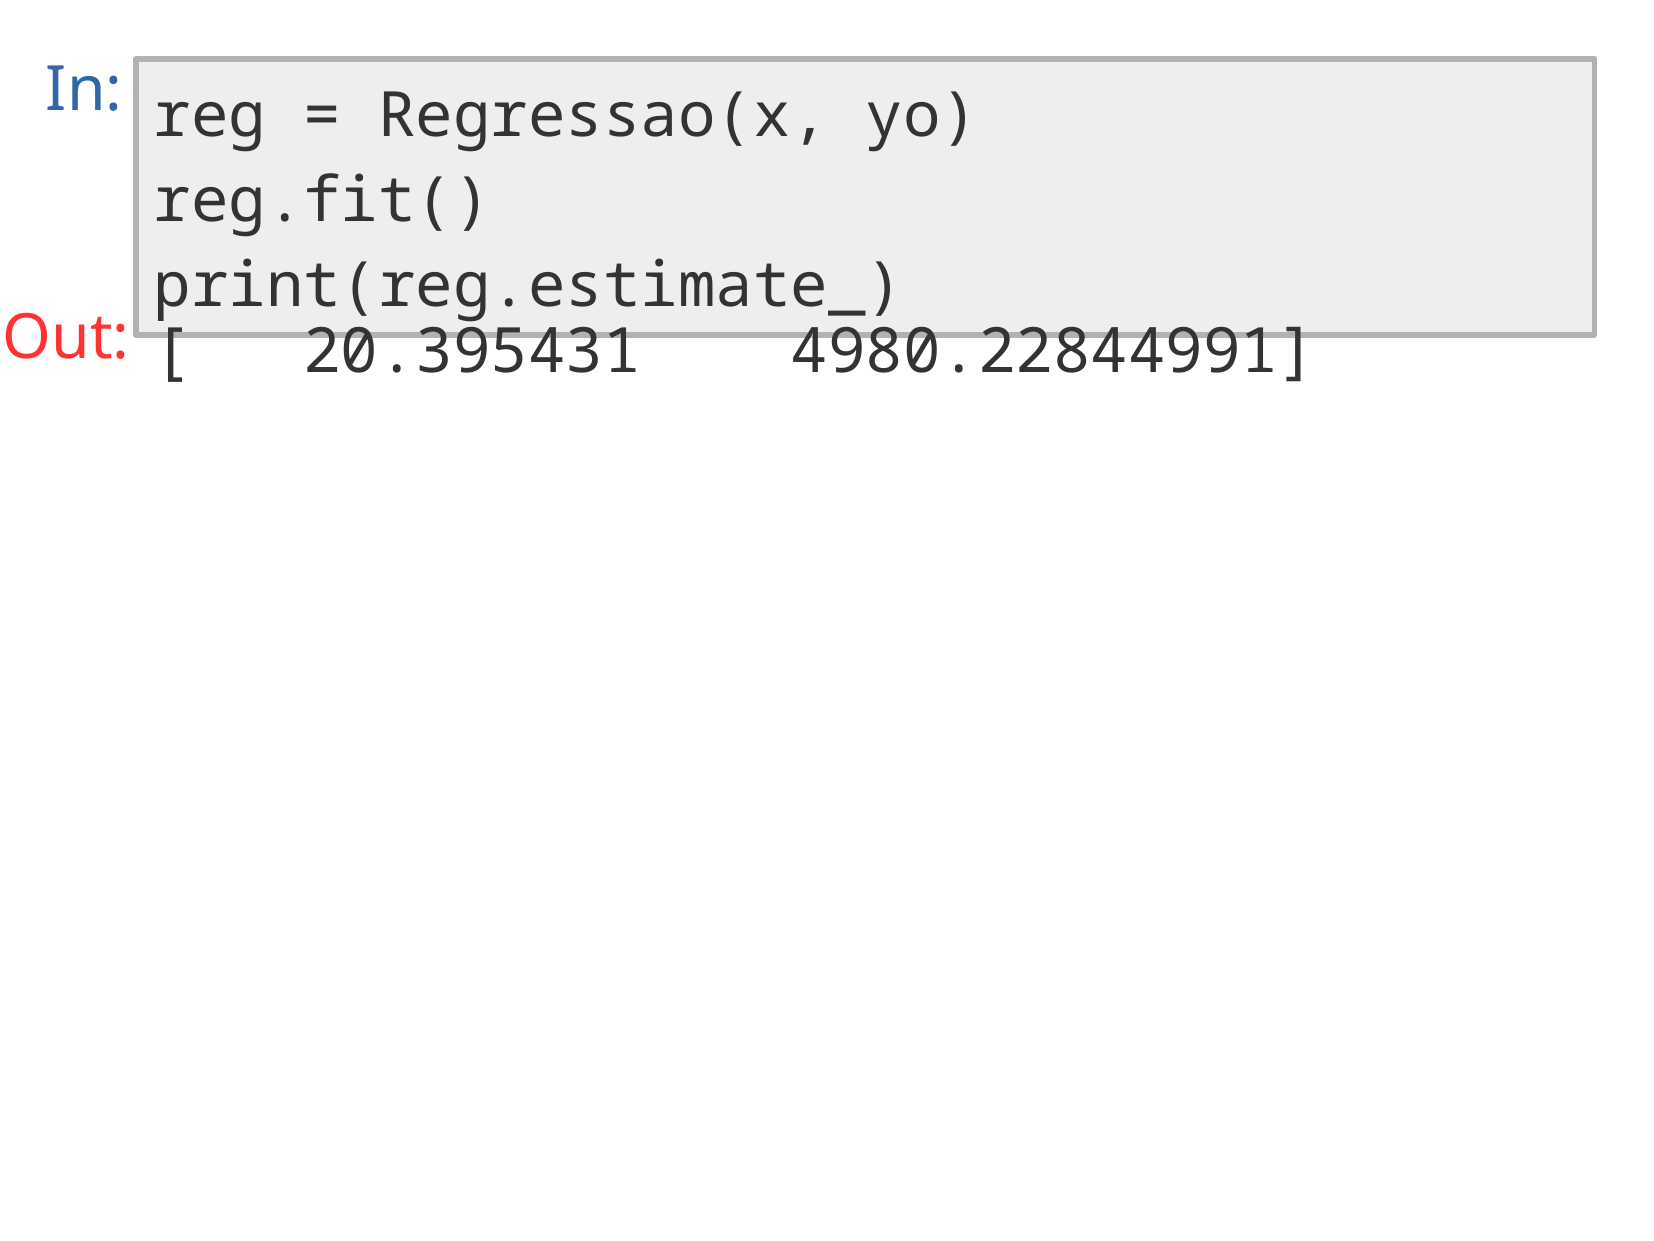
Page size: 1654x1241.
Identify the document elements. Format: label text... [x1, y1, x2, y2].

title Out: [0, 256, 184, 411]
title In: [23, 8, 178, 163]
text_box [ 20.395431 4980.22844991] [135, 295, 1595, 768]
text_box reg = Regressao(x, yo) reg.fit() print(reg.estimate_) [135, 59, 1595, 272]
text_box [0, 0, 1654, 1241]
